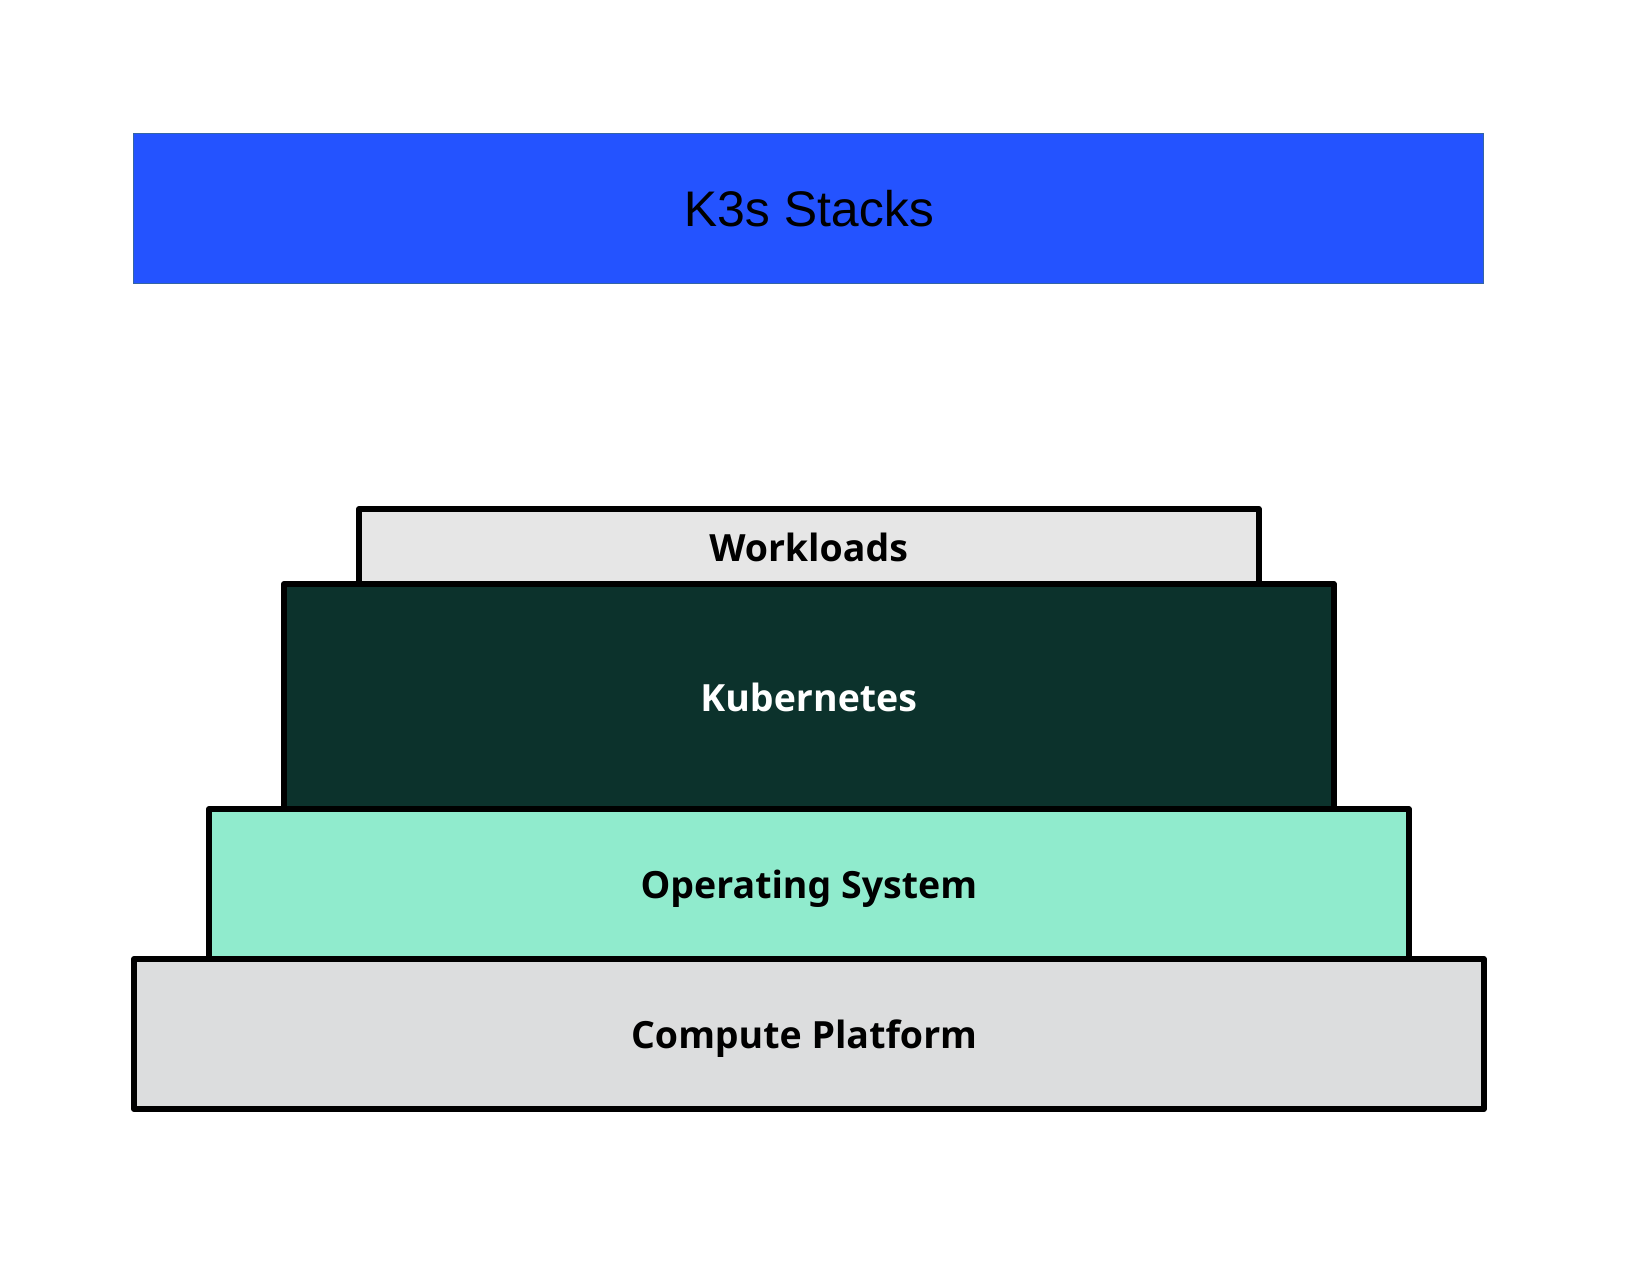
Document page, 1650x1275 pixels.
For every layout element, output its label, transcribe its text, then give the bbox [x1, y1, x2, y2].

text_box Operating System [208, 809, 1409, 960]
text_box Workloads [358, 508, 1259, 584]
text_box Compute Platform [133, 958, 1484, 1109]
text_box Kubernetes [283, 583, 1334, 809]
text_box K3s Stacks [133, 133, 1484, 284]
